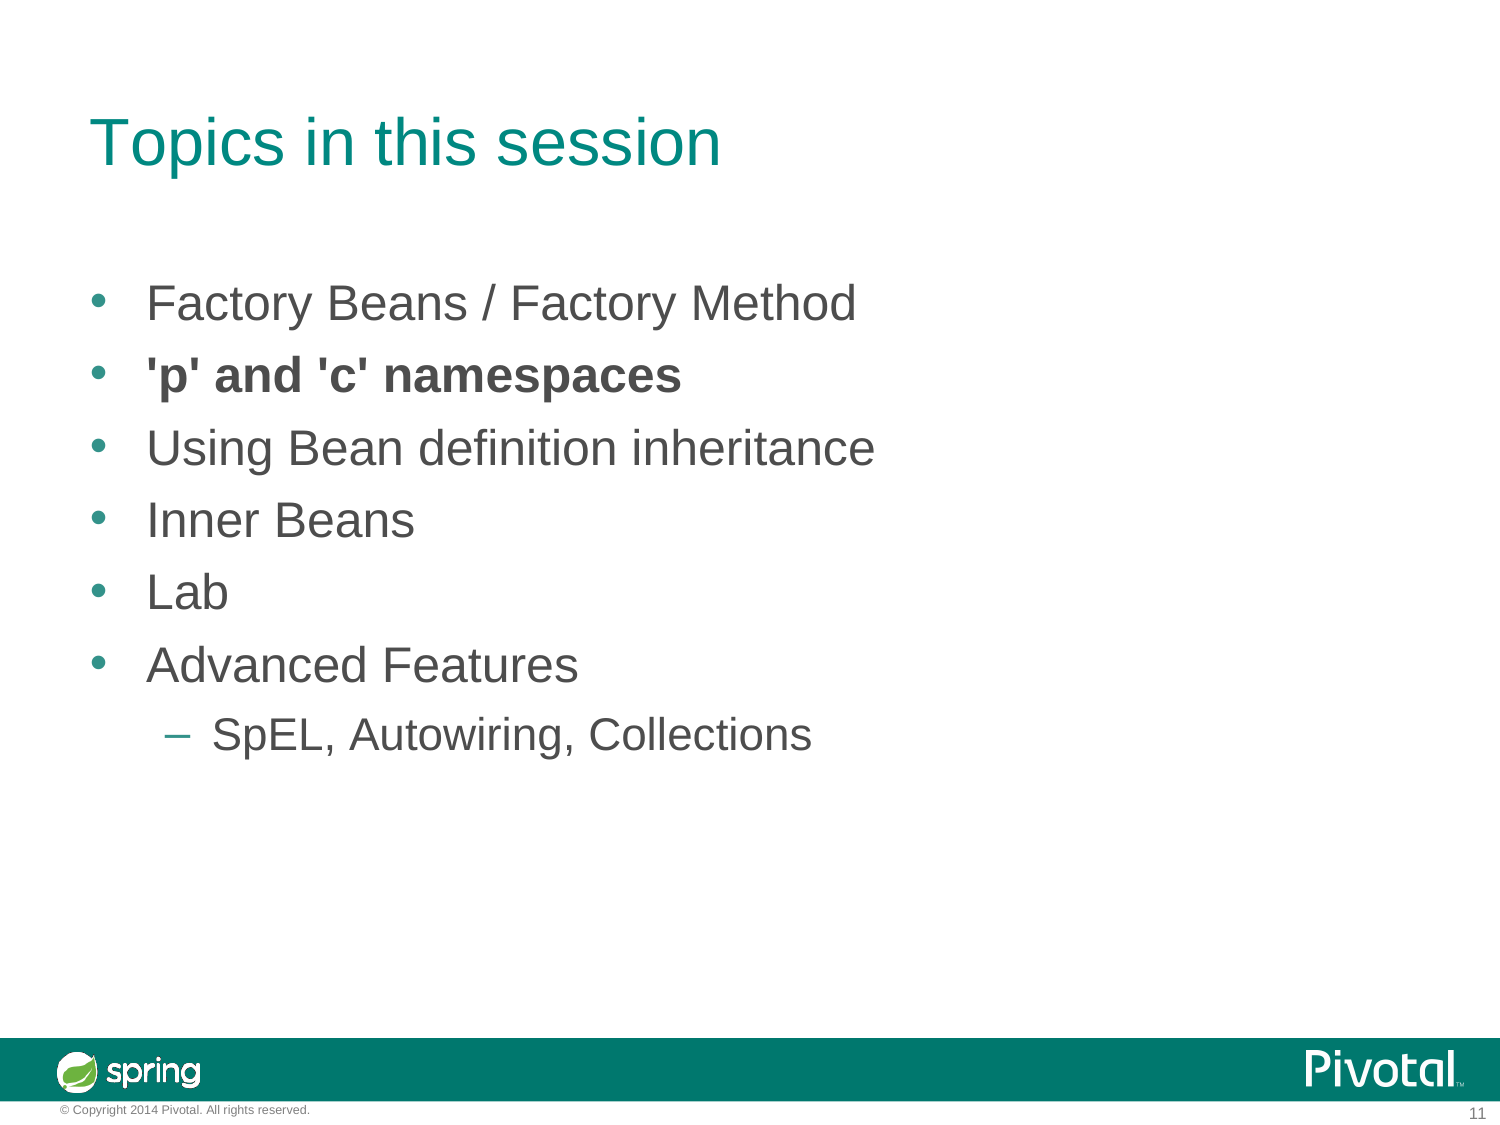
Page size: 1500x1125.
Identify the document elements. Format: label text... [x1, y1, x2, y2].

title Topics in this session [75, 45, 1426, 233]
picture [32, 1041, 210, 1103]
list Factory Beans / Factory Method 'p' and 'c' namespaces Using Bean definition inheritance Inner Beans Lab Advanced Features SpEL, Autowiring, Collections [75, 262, 1426, 1013]
picture [1306, 1050, 1464, 1087]
